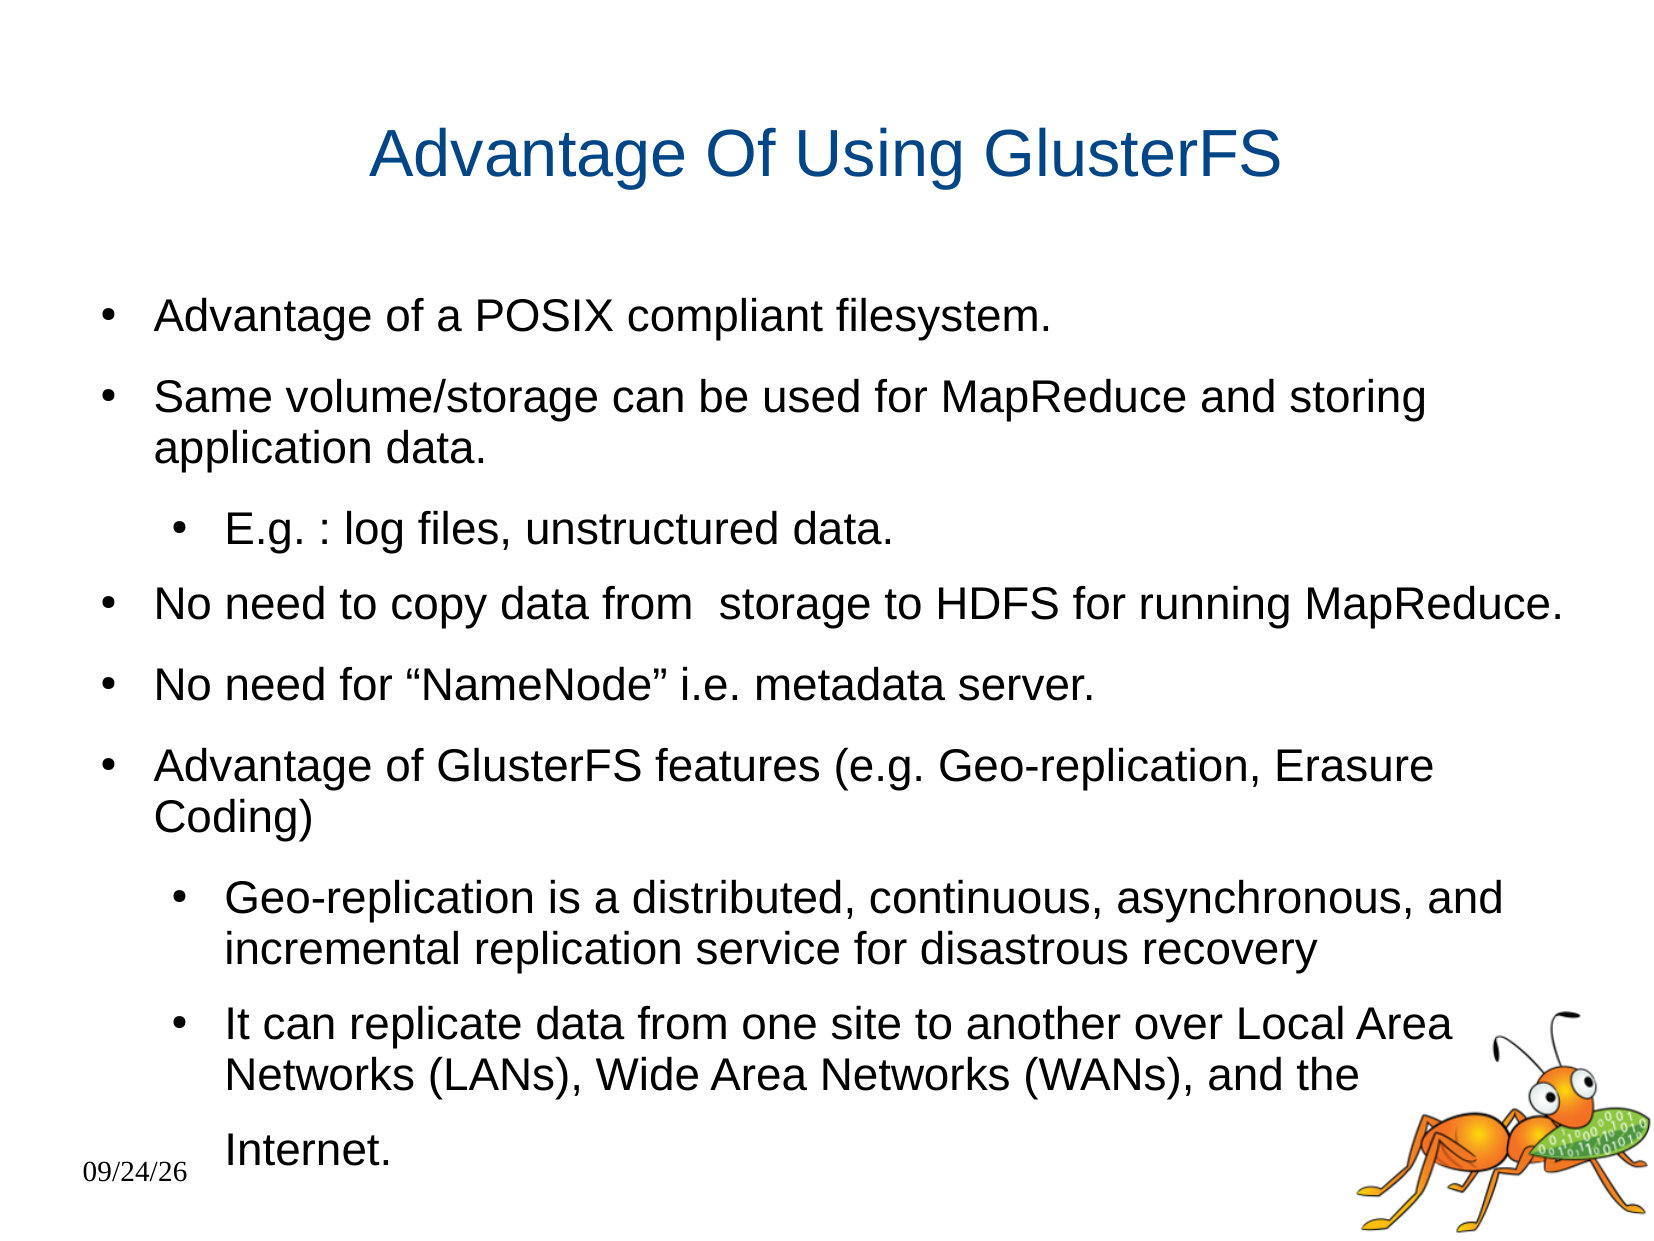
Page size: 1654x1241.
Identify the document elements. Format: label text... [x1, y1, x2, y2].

title Advantage Of Using GlusterFS [82, 49, 1571, 257]
picture [1353, 1009, 1654, 1235]
picture [1365, 1011, 1376, 1026]
list Advantage of a POSIX compliant filesystem. Same volume/storage can be used for MapReduce and storing application data. E.g. : log files, unstructured data. No need to copy data from storage to HDFS for running MapReduce. No need for “NameNode” i.e. metadata server. Advantage of GlusterFS features (e.g. Geo-replication, Erasure Coding) Geo-replication is a distributed, continuous, asynchronous, and incremental replication service for disastrous recovery It can replicate data from one site to another over Local Area Networks (LANs), Wide Area Networks (WANs), and the Internet. [82, 290, 1571, 1010]
